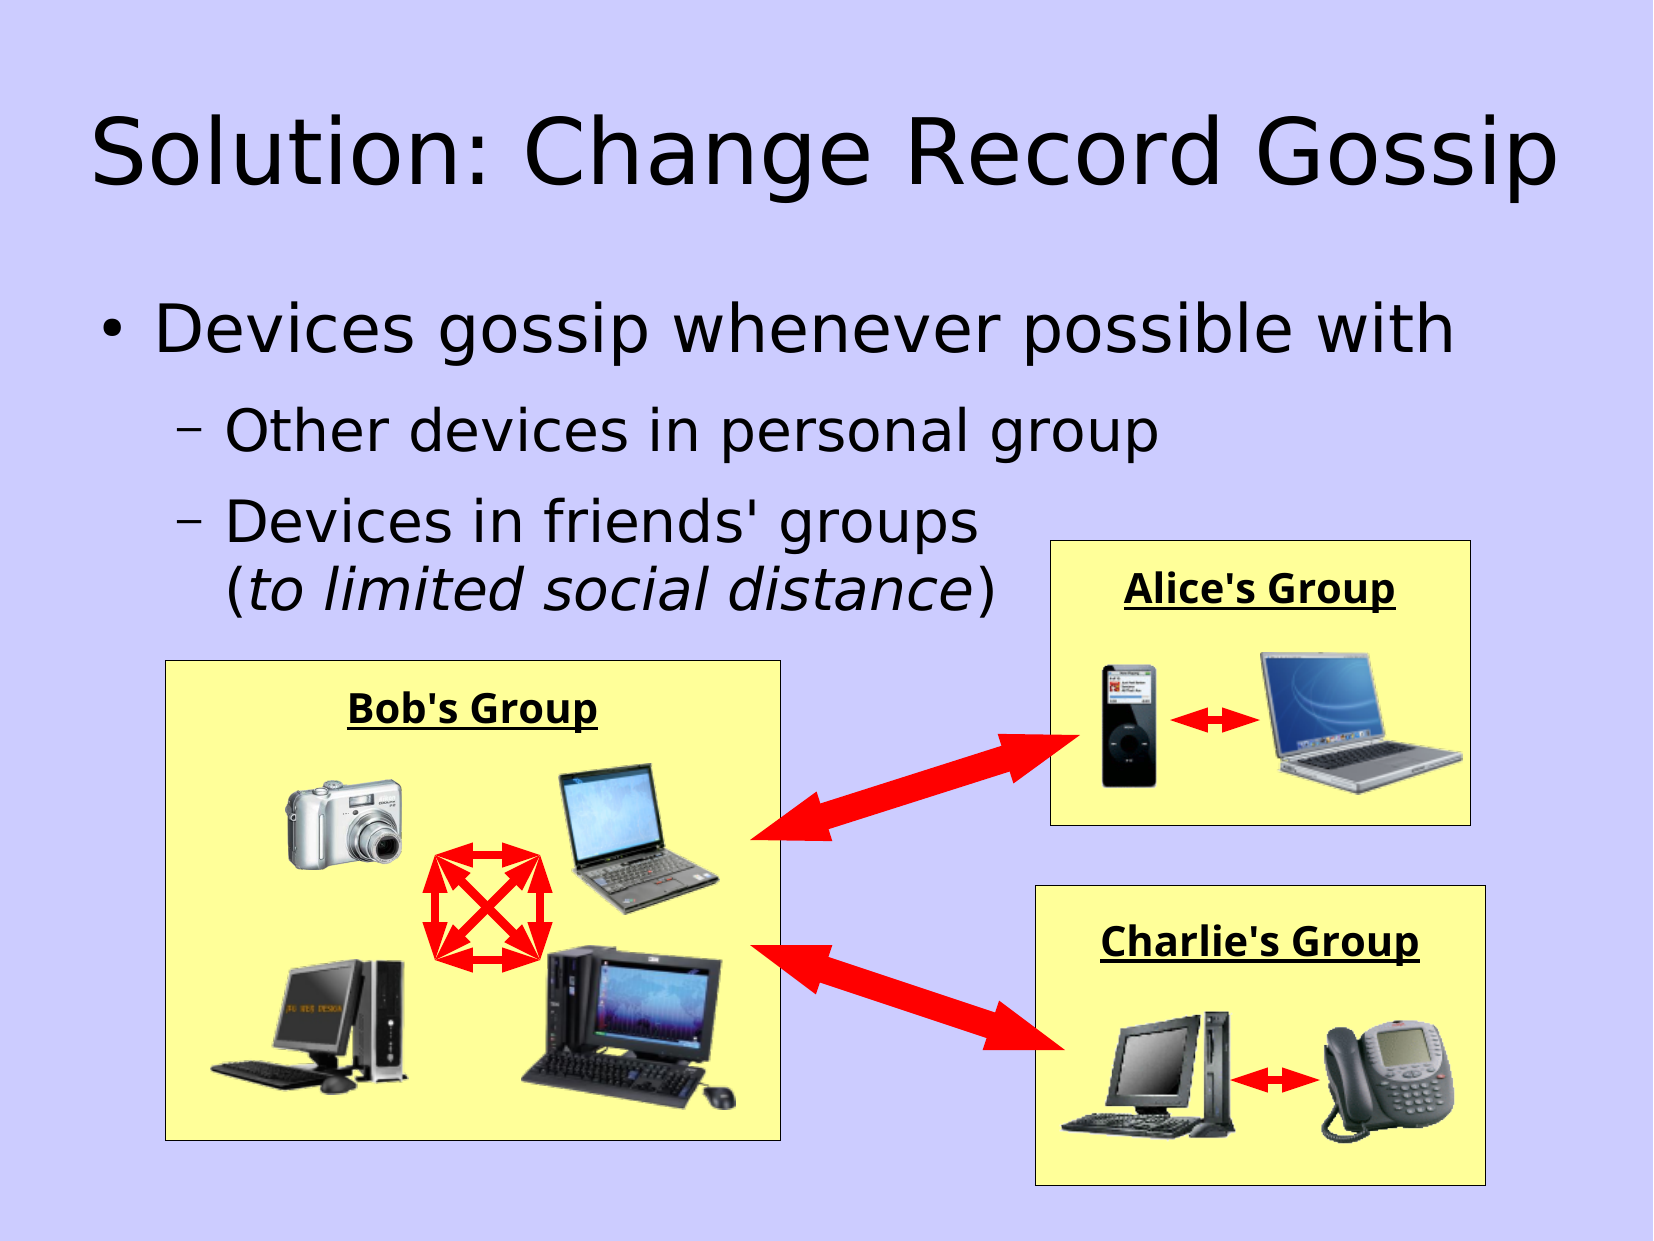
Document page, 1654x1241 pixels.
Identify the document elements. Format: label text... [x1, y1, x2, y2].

picture [1050, 1005, 1246, 1156]
text_box Charlie's Group [1035, 904, 1486, 971]
picture [210, 959, 409, 1096]
picture [1320, 1019, 1456, 1145]
text_box [165, 660, 781, 671]
list Devices gossip whenever possible with Other devices in personal group Devices in friends' groups (to limited social distance) [82, 290, 1571, 626]
text_box [1050, 540, 1471, 551]
picture [285, 779, 402, 871]
picture [521, 945, 736, 1111]
text_box Alice's Group [1050, 551, 1471, 619]
text_box [1050, 619, 1471, 826]
picture [1095, 659, 1165, 796]
text_box [165, 739, 781, 1141]
text_box Bob's Group [165, 671, 781, 739]
text_box [1035, 971, 1486, 1186]
picture [558, 763, 721, 916]
title Solution: Change Record Gossip [82, 49, 1571, 257]
picture [1260, 652, 1463, 796]
text_box [1035, 885, 1486, 904]
